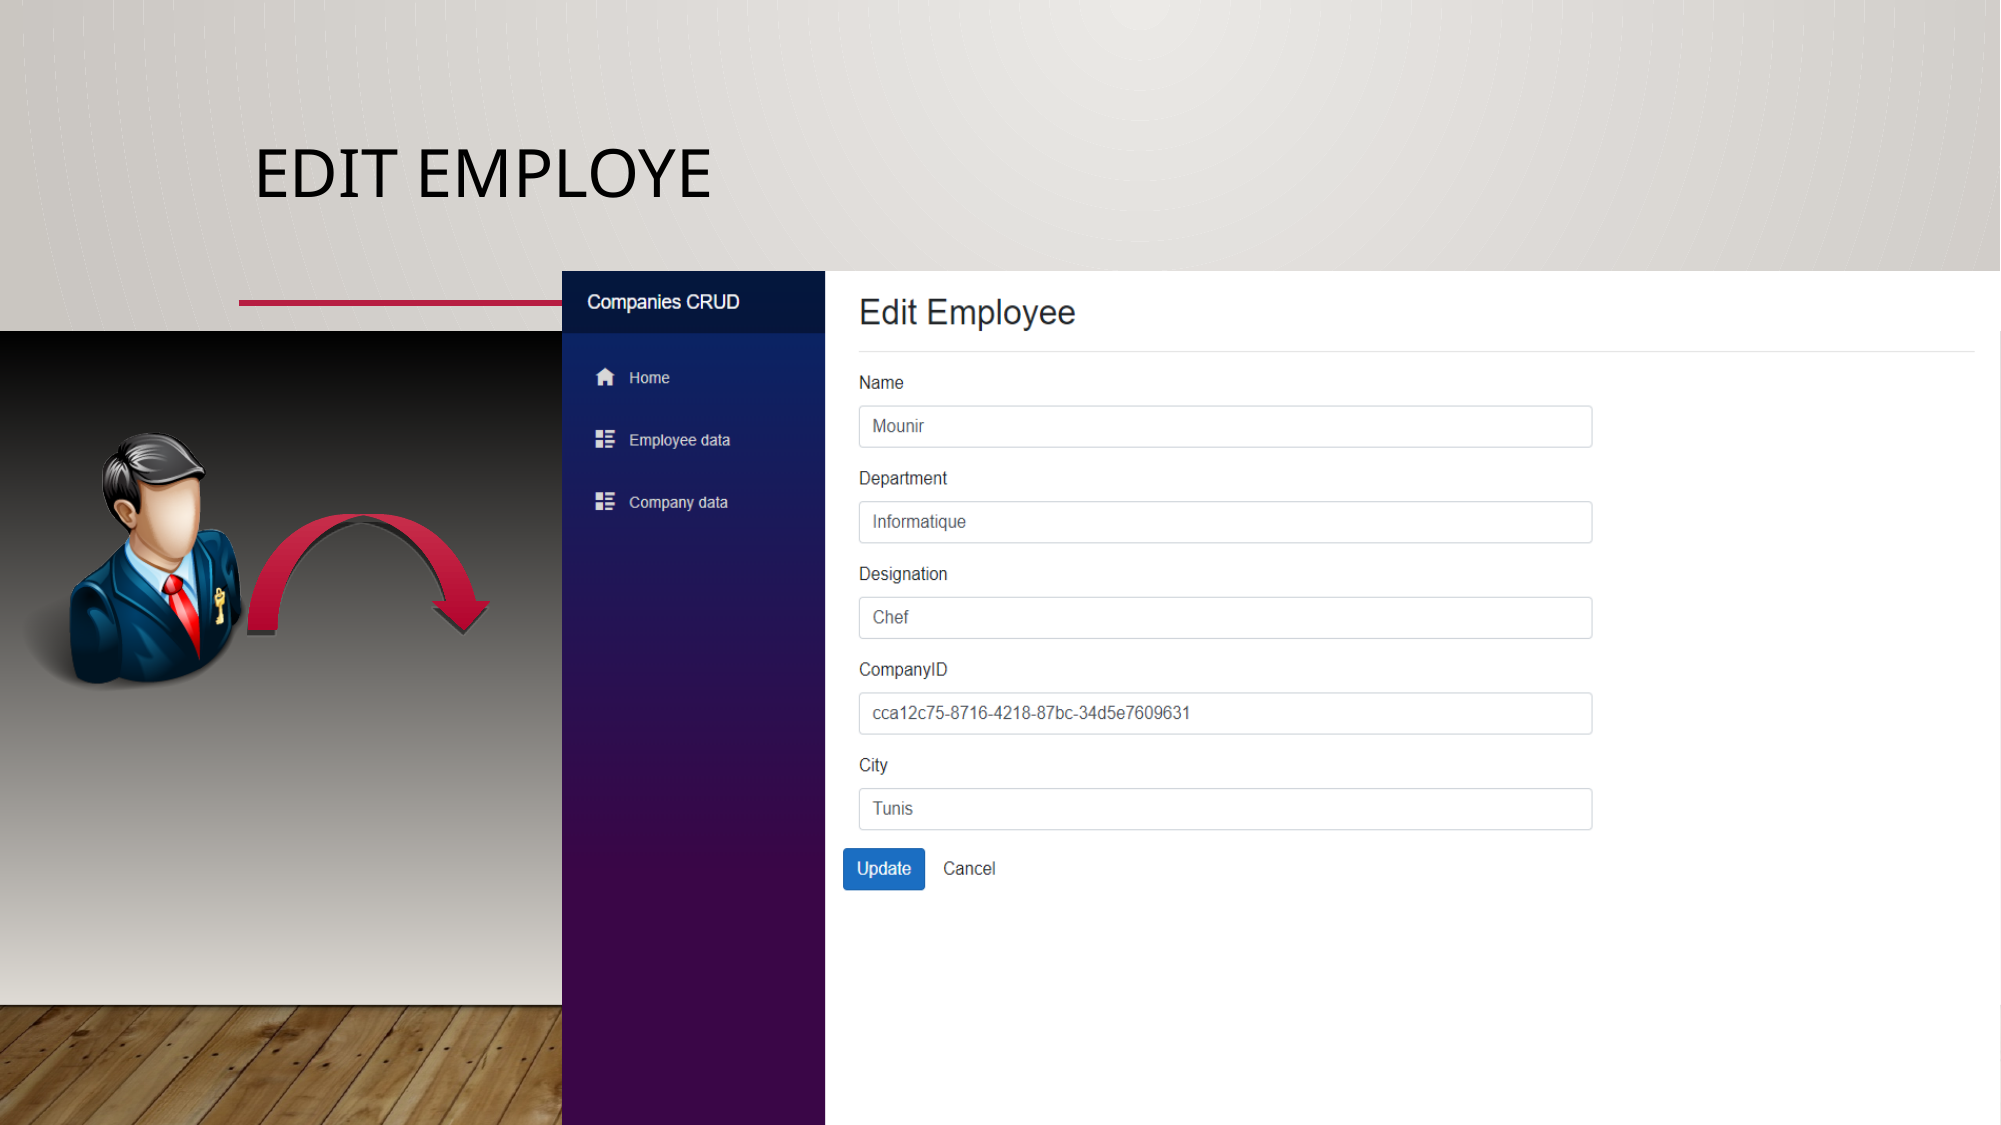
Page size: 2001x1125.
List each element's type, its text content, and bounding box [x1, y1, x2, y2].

text_box [247, 514, 491, 631]
picture [0, 430, 265, 696]
picture [562, 271, 2000, 1125]
title Edit Employe [238, 131, 1814, 305]
